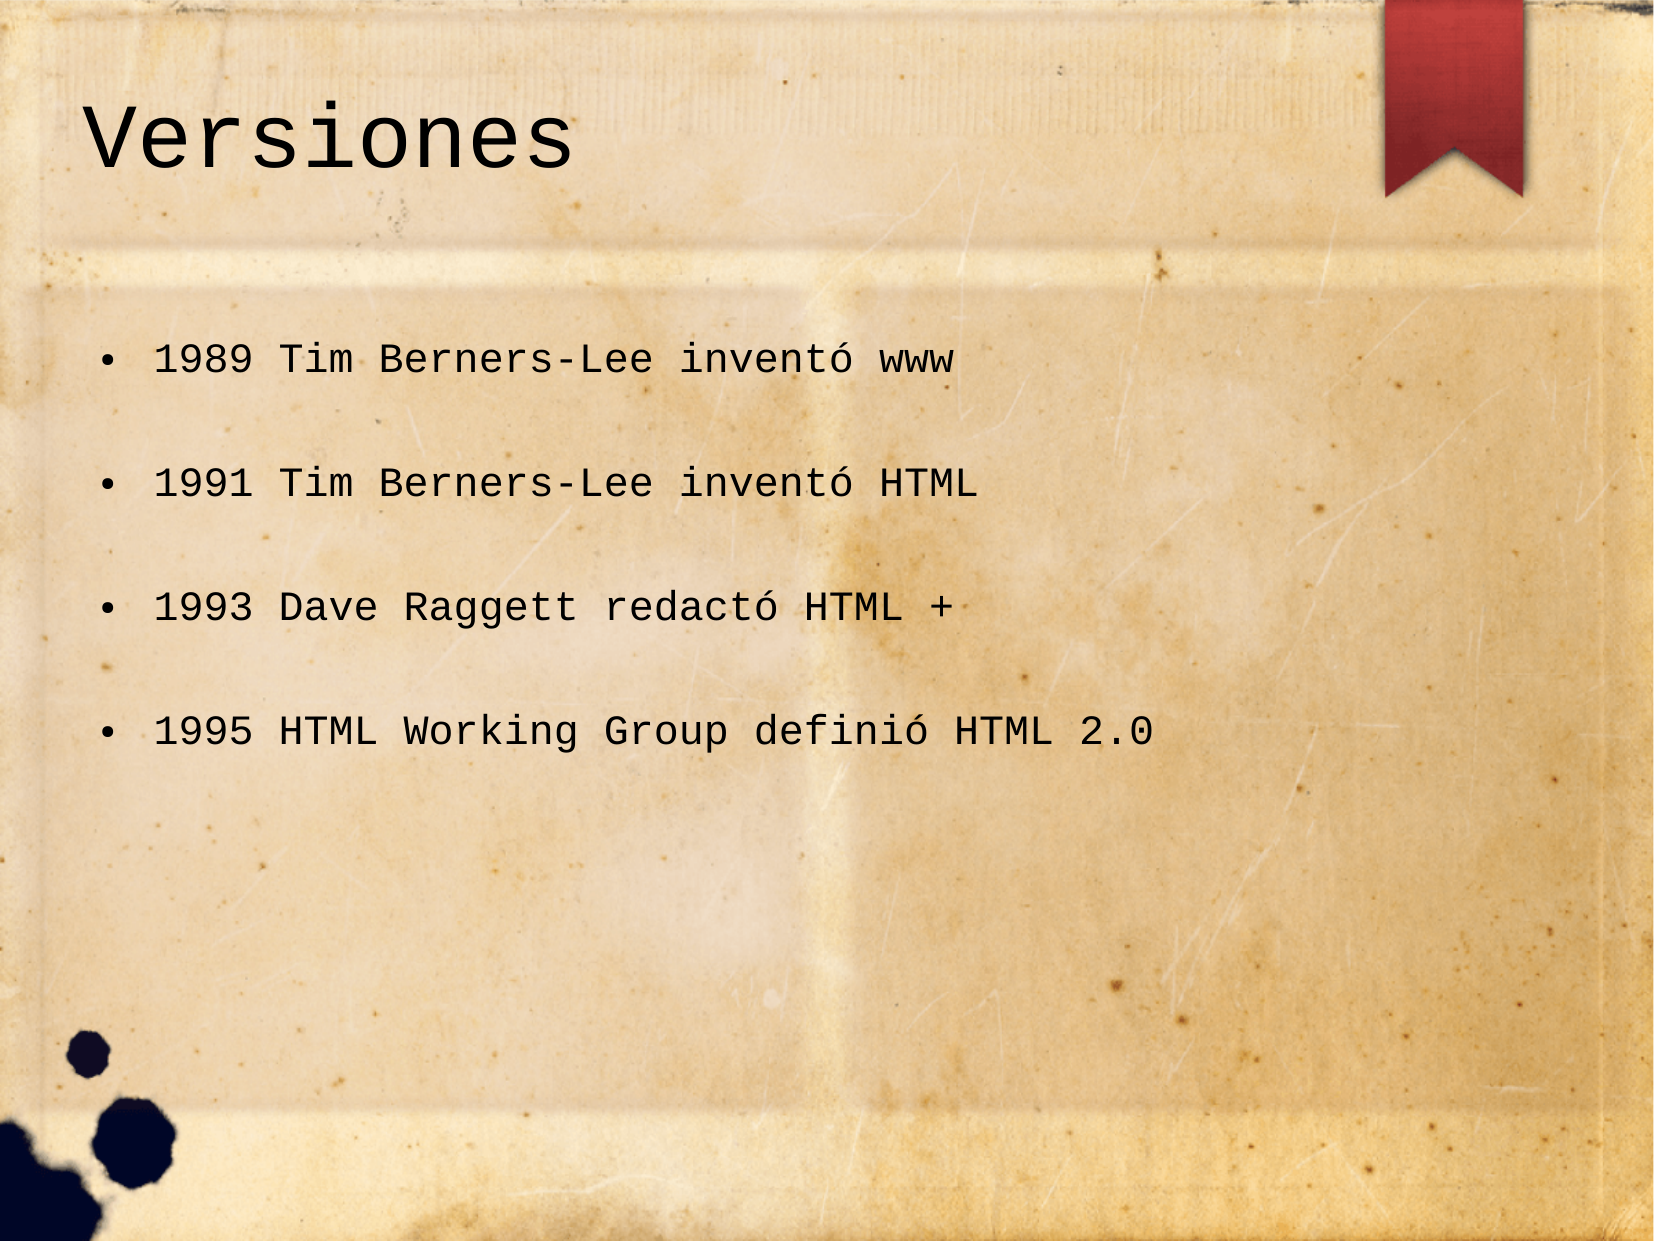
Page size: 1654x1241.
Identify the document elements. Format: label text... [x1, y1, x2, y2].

title Versiones [82, 49, 1347, 237]
list 1989 Tim Berners-Lee inventó www 1991 Tim Berners-Lee inventó HTML 1993 Dave Raggett redactó HTML + 1995 HTML Working Group definió HTML 2.0 [82, 290, 1538, 1010]
picture [0, 0, 1654, 1241]
